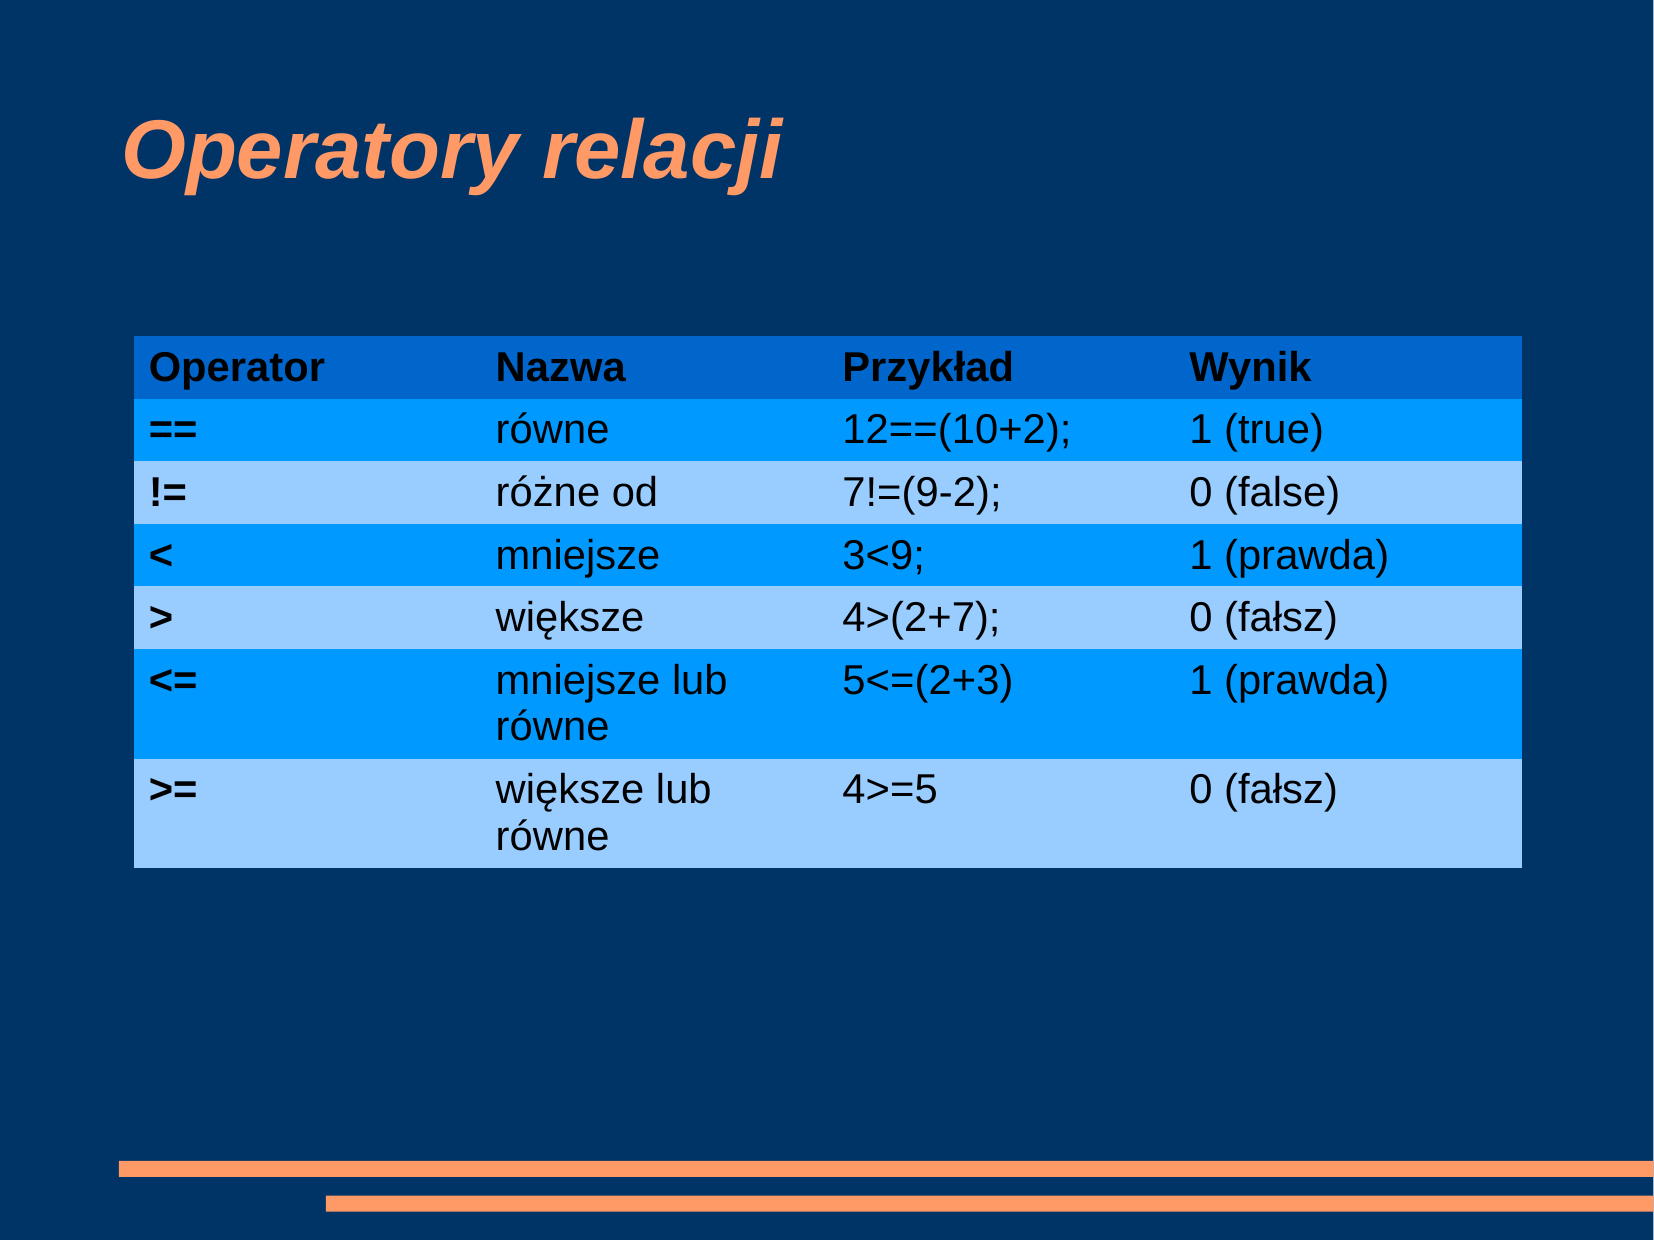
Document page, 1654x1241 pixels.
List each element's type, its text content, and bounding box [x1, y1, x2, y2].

table_cell równe [481, 399, 828, 461]
table_cell mniejsze [481, 524, 828, 586]
table_cell > [134, 586, 481, 649]
table_cell większe [481, 586, 828, 649]
table_cell <= [134, 649, 481, 759]
table_cell == [134, 399, 481, 461]
table_header Przykład [828, 336, 1175, 399]
table_cell 1 (prawda) [1175, 524, 1522, 586]
table_cell 4>=5 [828, 759, 1175, 868]
table_header Operator [134, 336, 481, 399]
table_header Nazwa [481, 336, 828, 399]
table_cell 1 (true) [1175, 399, 1522, 461]
table_cell większe lub równe [481, 759, 828, 868]
table_cell mniejsze lub równe [481, 649, 828, 759]
table_cell 7!=(9-2); [828, 461, 1175, 524]
table_cell 12==(10+2); [828, 399, 1175, 461]
table_header Wynik [1175, 336, 1522, 399]
table_cell < [134, 524, 481, 586]
table_cell 0 (fałsz) [1175, 759, 1522, 868]
table_cell != [134, 461, 481, 524]
title Operatory relacji [121, 46, 1534, 254]
table_cell 1 (prawda) [1175, 649, 1522, 759]
table_cell różne od [481, 461, 828, 524]
table_cell 3<9; [828, 524, 1175, 586]
table_cell >= [134, 759, 481, 868]
table_cell 4>(2+7); [828, 586, 1175, 649]
table_cell 0 (fałsz) [1175, 586, 1522, 649]
table_cell 5<=(2+3) [828, 649, 1175, 759]
table_cell 0 (false) [1175, 461, 1522, 524]
